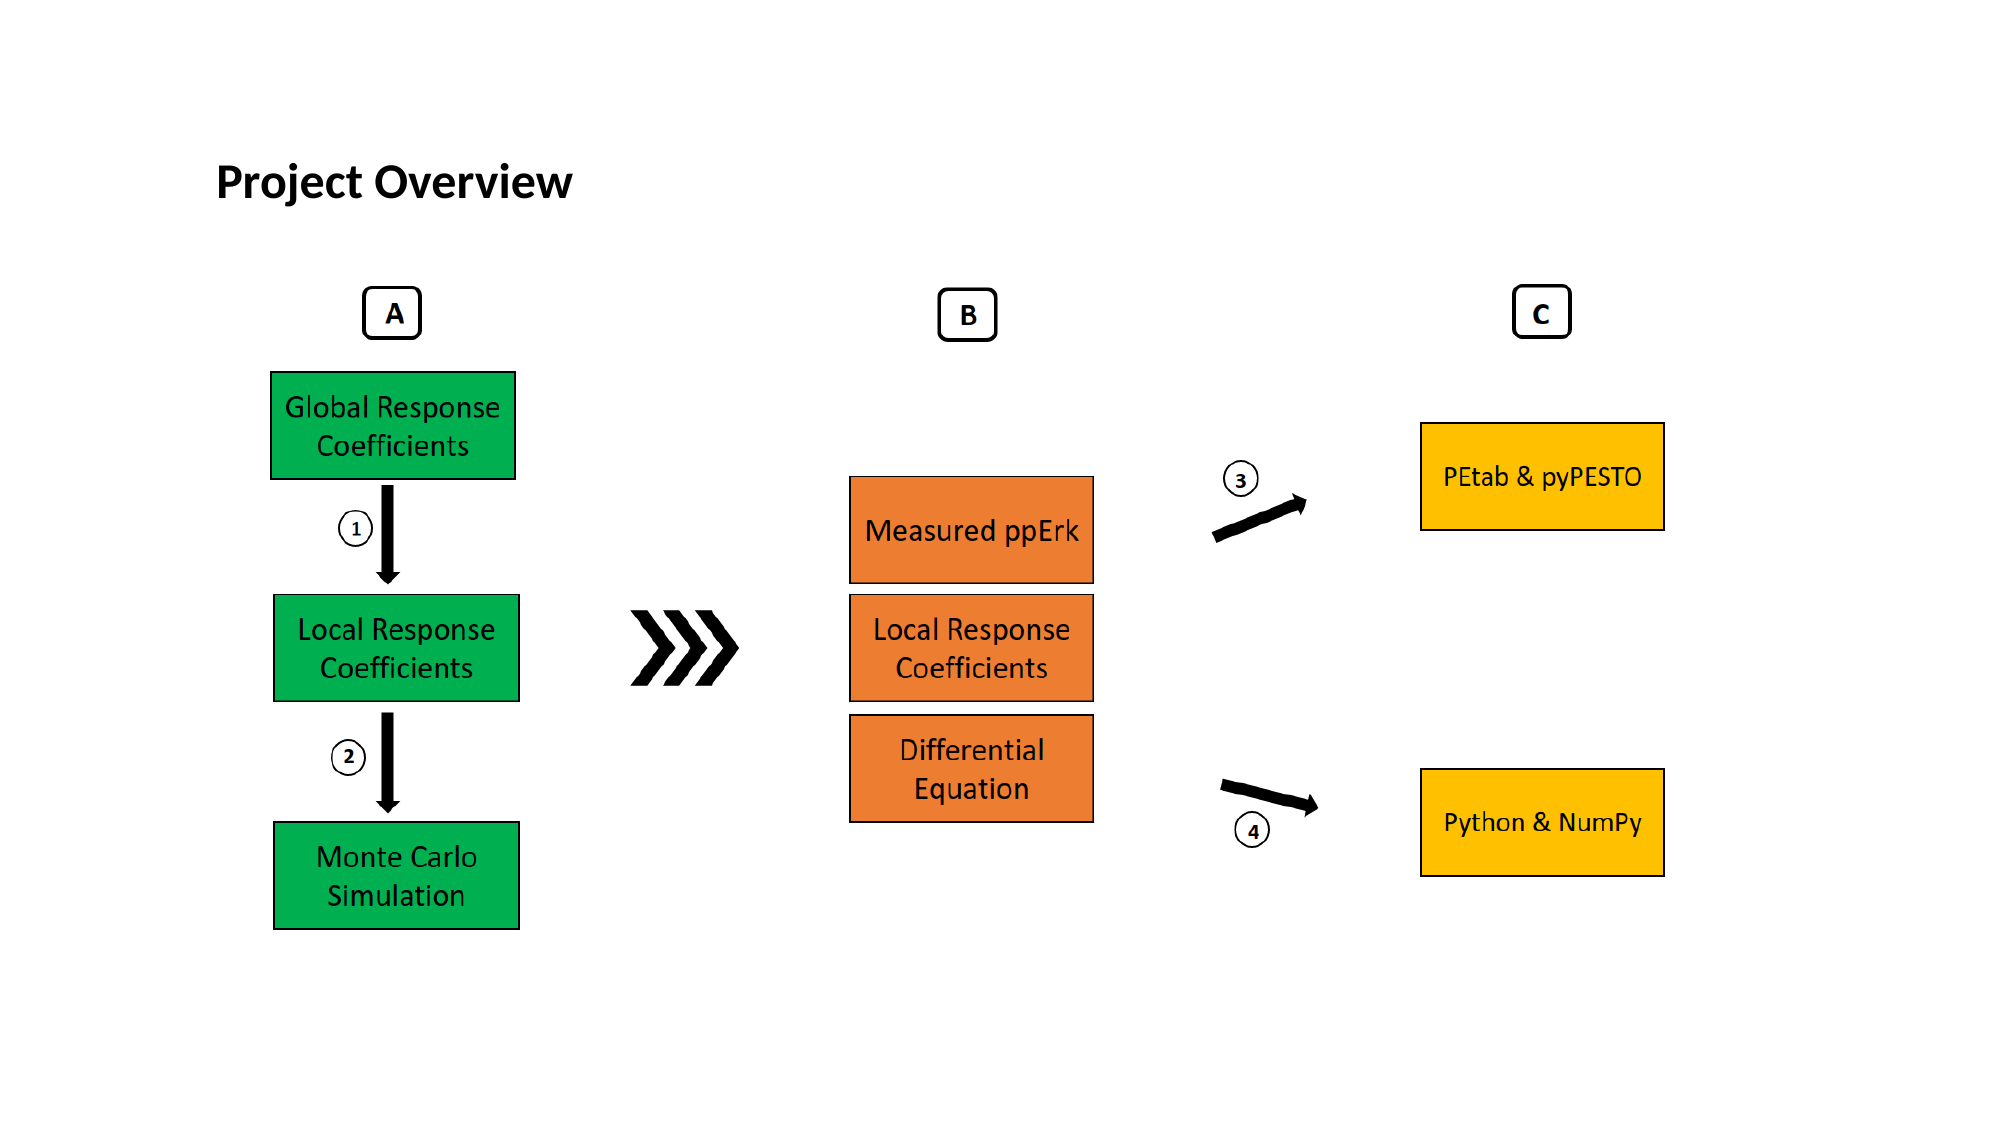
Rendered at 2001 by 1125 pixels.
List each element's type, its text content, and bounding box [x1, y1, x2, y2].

text_box Project Overview [201, 141, 738, 217]
picture [261, 276, 1686, 948]
